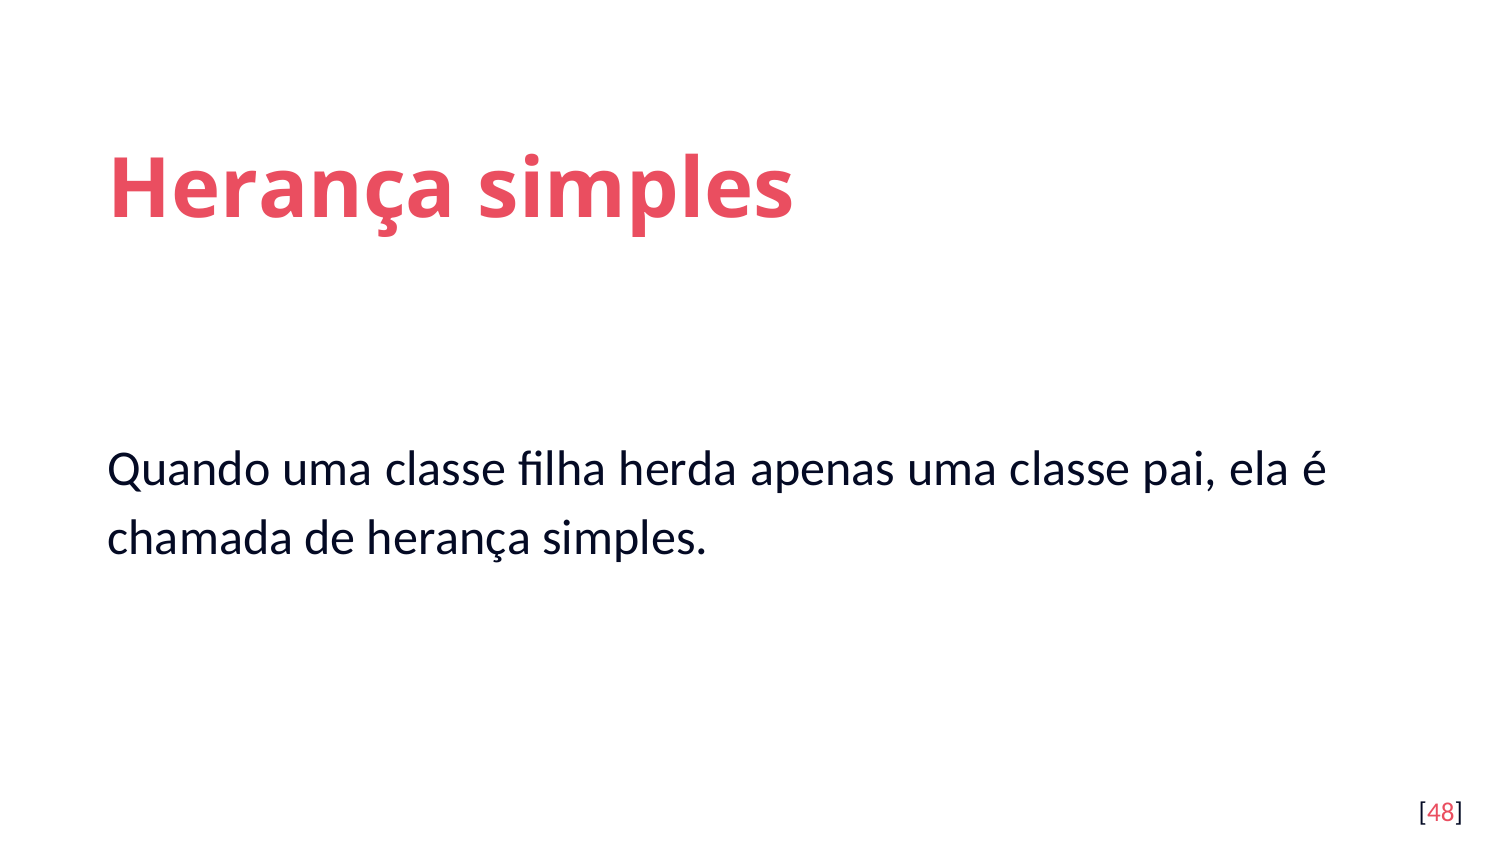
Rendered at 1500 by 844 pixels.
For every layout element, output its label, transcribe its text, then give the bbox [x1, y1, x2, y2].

text_box Quando uma classe filha herda apenas uma classe pai, ela é chamada de herança simples. [92, 243, 1408, 749]
slide_number [48] [1403, 779, 1494, 844]
text_box Herança simples [92, 104, 1408, 243]
